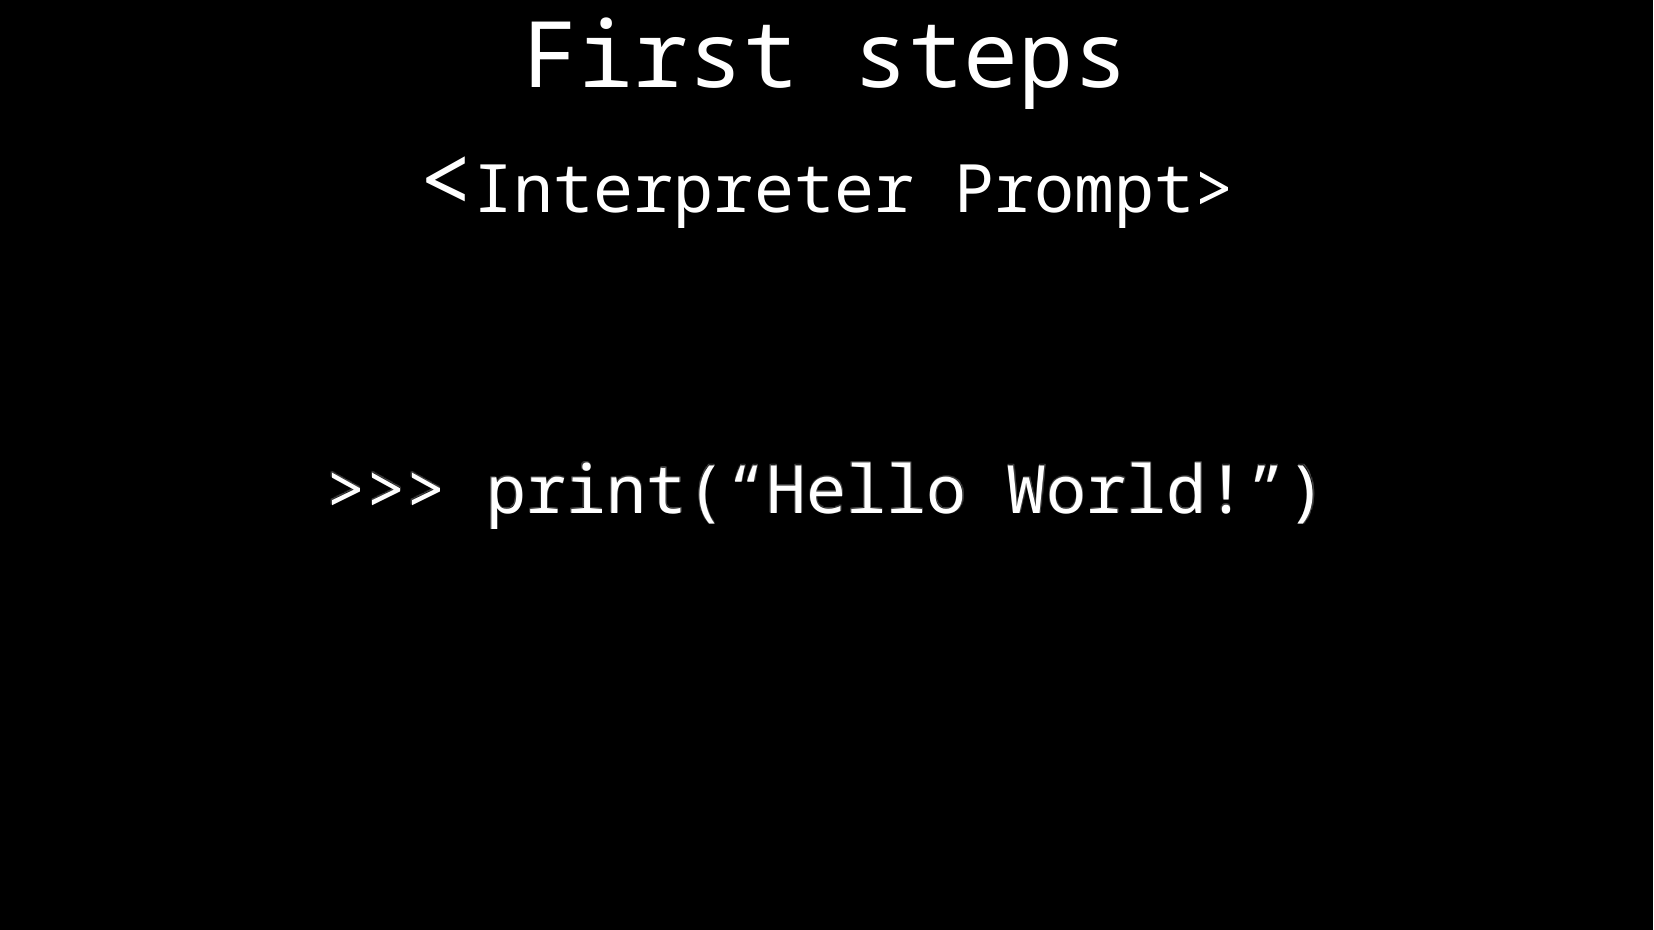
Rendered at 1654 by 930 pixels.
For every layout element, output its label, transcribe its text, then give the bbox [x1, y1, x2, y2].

subtitle >>> print(“Hello World!”) [82, 217, 1571, 757]
title First steps <Interpreter Prompt> [82, 22, 1571, 207]
